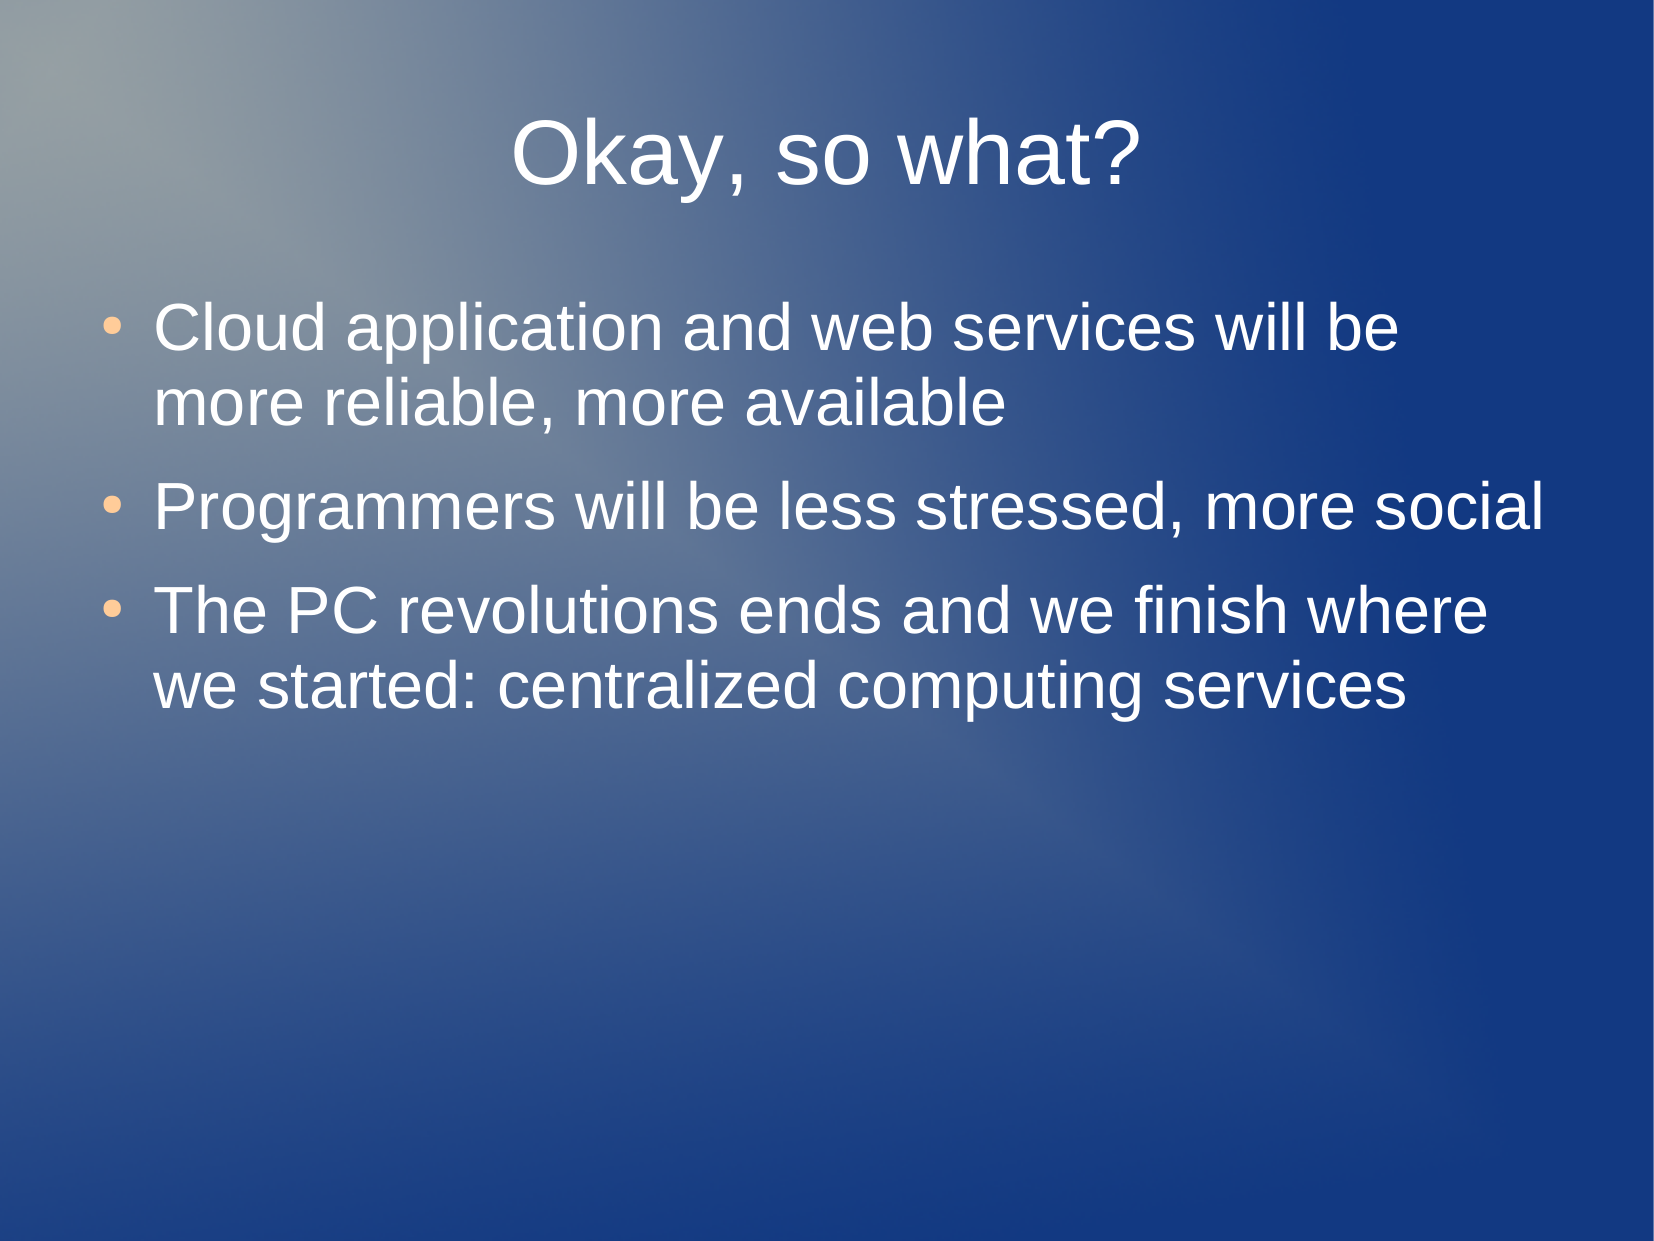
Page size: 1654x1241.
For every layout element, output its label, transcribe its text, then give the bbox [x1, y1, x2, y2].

list Cloud application and web services will be more reliable, more available Programmers will be less stressed, more social The PC revolutions ends and we finish where we started: centralized computing services [82, 290, 1571, 1094]
title Okay, so what? [82, 56, 1571, 250]
picture [0, 0, 1654, 1241]
